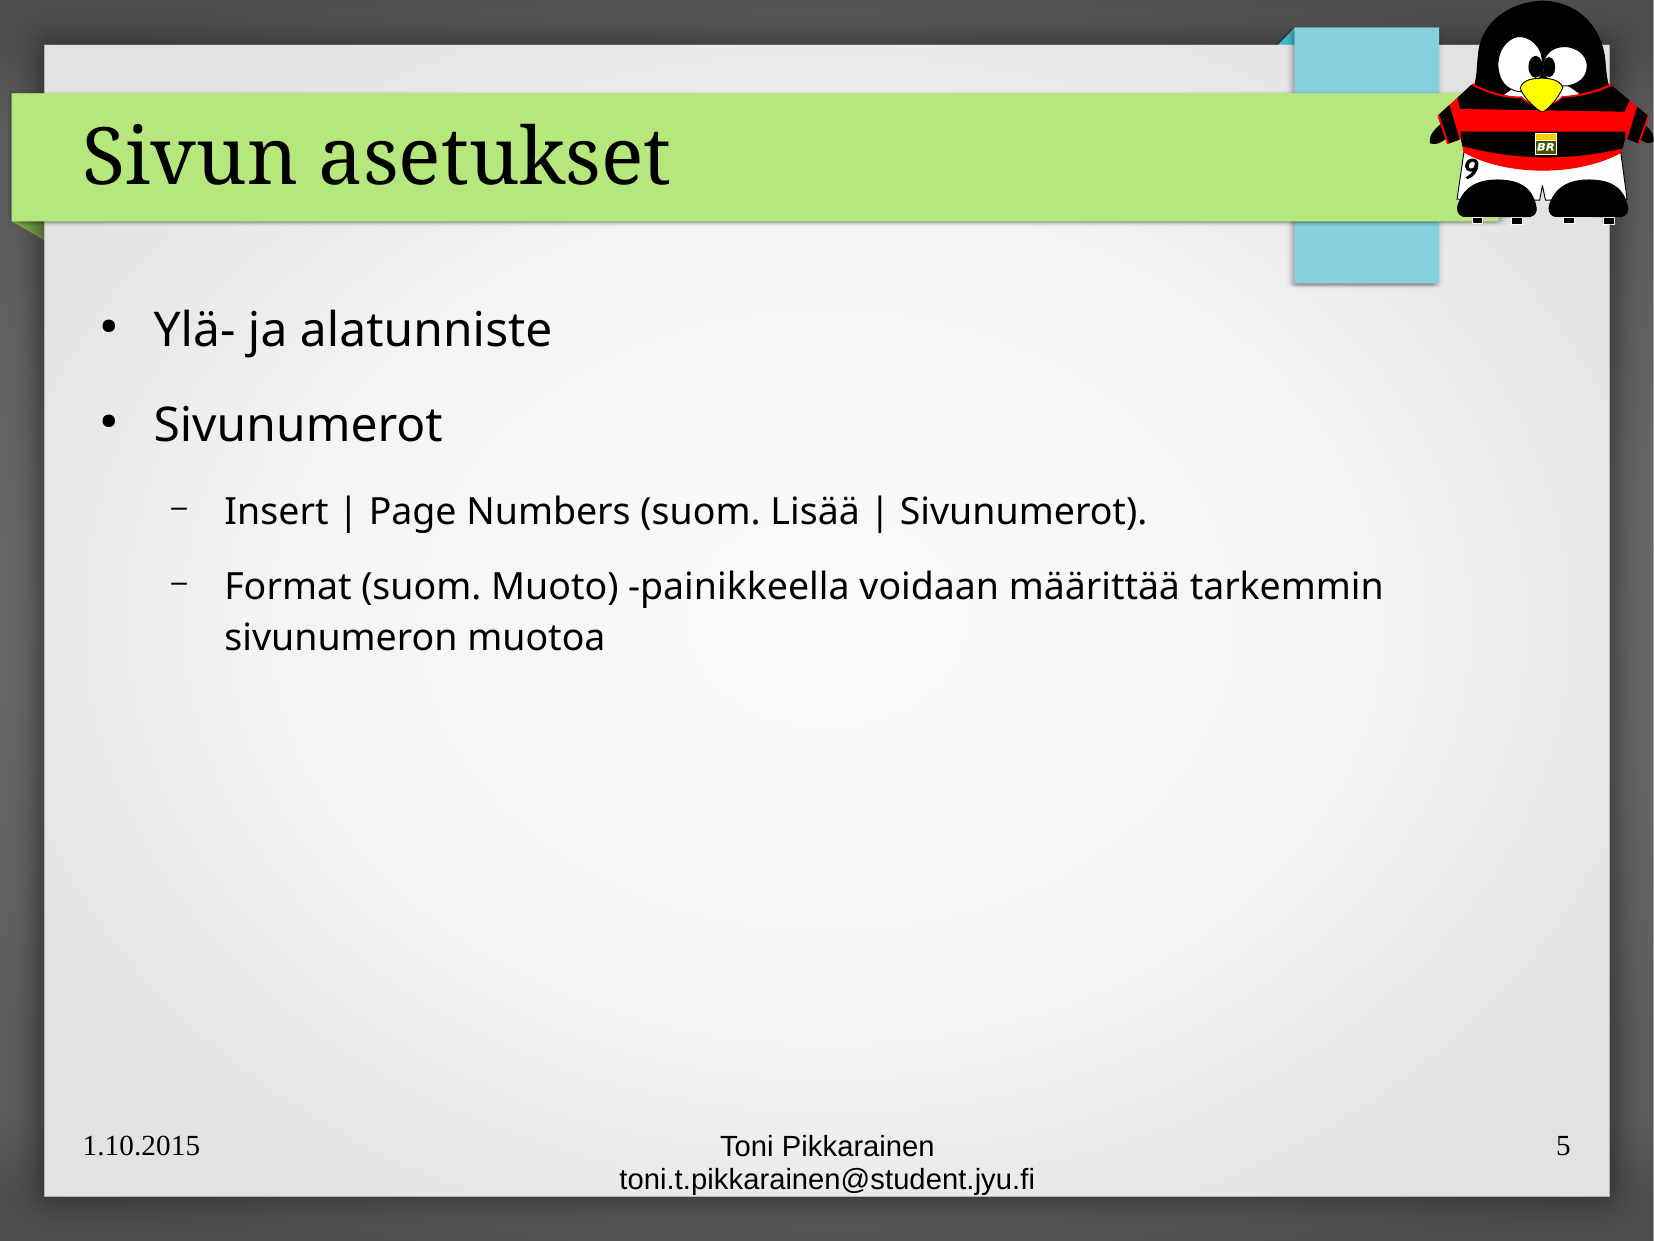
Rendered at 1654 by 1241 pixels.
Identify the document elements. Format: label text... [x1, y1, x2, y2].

picture [0, 0, 1654, 1241]
list Ylä- ja alatunniste Sivunumerot Insert | Page Numbers (suom. Lisää | Sivunumerot). Format (suom. Muoto) -painikkeella voidaan määrittää tarkemmin sivunumeron muotoa [82, 295, 1571, 1015]
picture [1548, 0, 1654, 135]
title Sivun asetukset [82, 94, 1264, 213]
